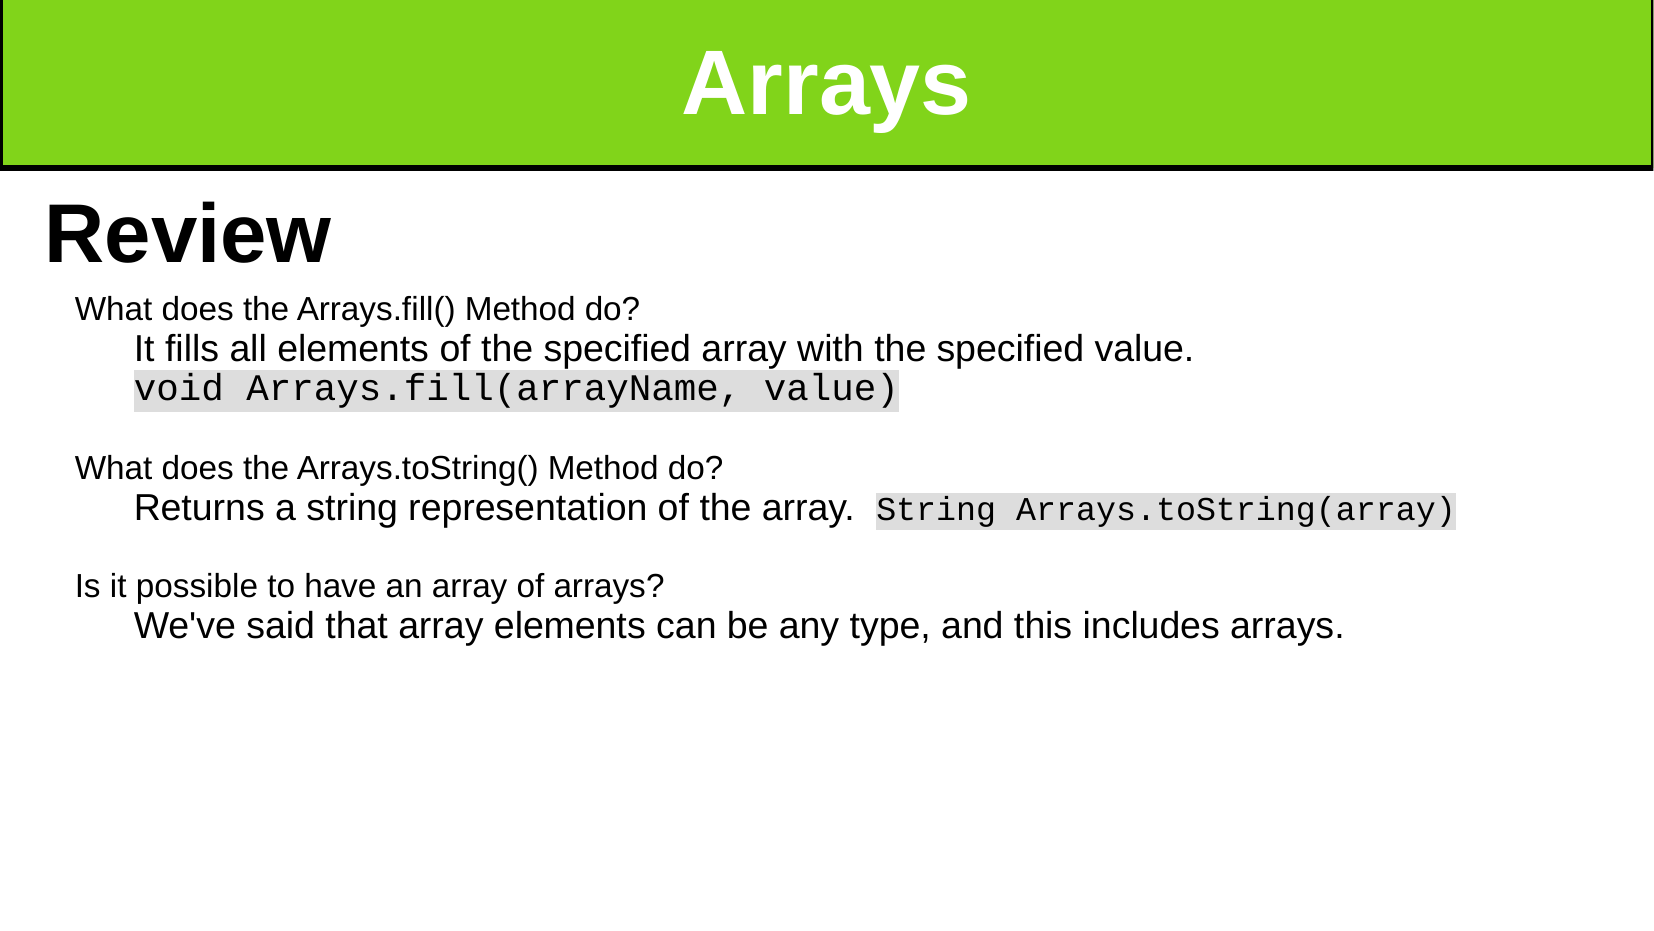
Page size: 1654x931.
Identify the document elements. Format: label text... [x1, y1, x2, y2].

title Arrays [0, 0, 1654, 169]
text_box What does the Arrays.fill() Method do? It fills all elements of the specified array with the specified value. void Arrays.fill(arrayName, value) What does the Arrays.toString() Method do? Returns a string representation of the array. String Arrays.toString(array) Is it possible to have an array of arrays? We've said that array elements can be any type, and this includes arrays. [59, 283, 1531, 684]
text_box Review [29, 179, 675, 288]
